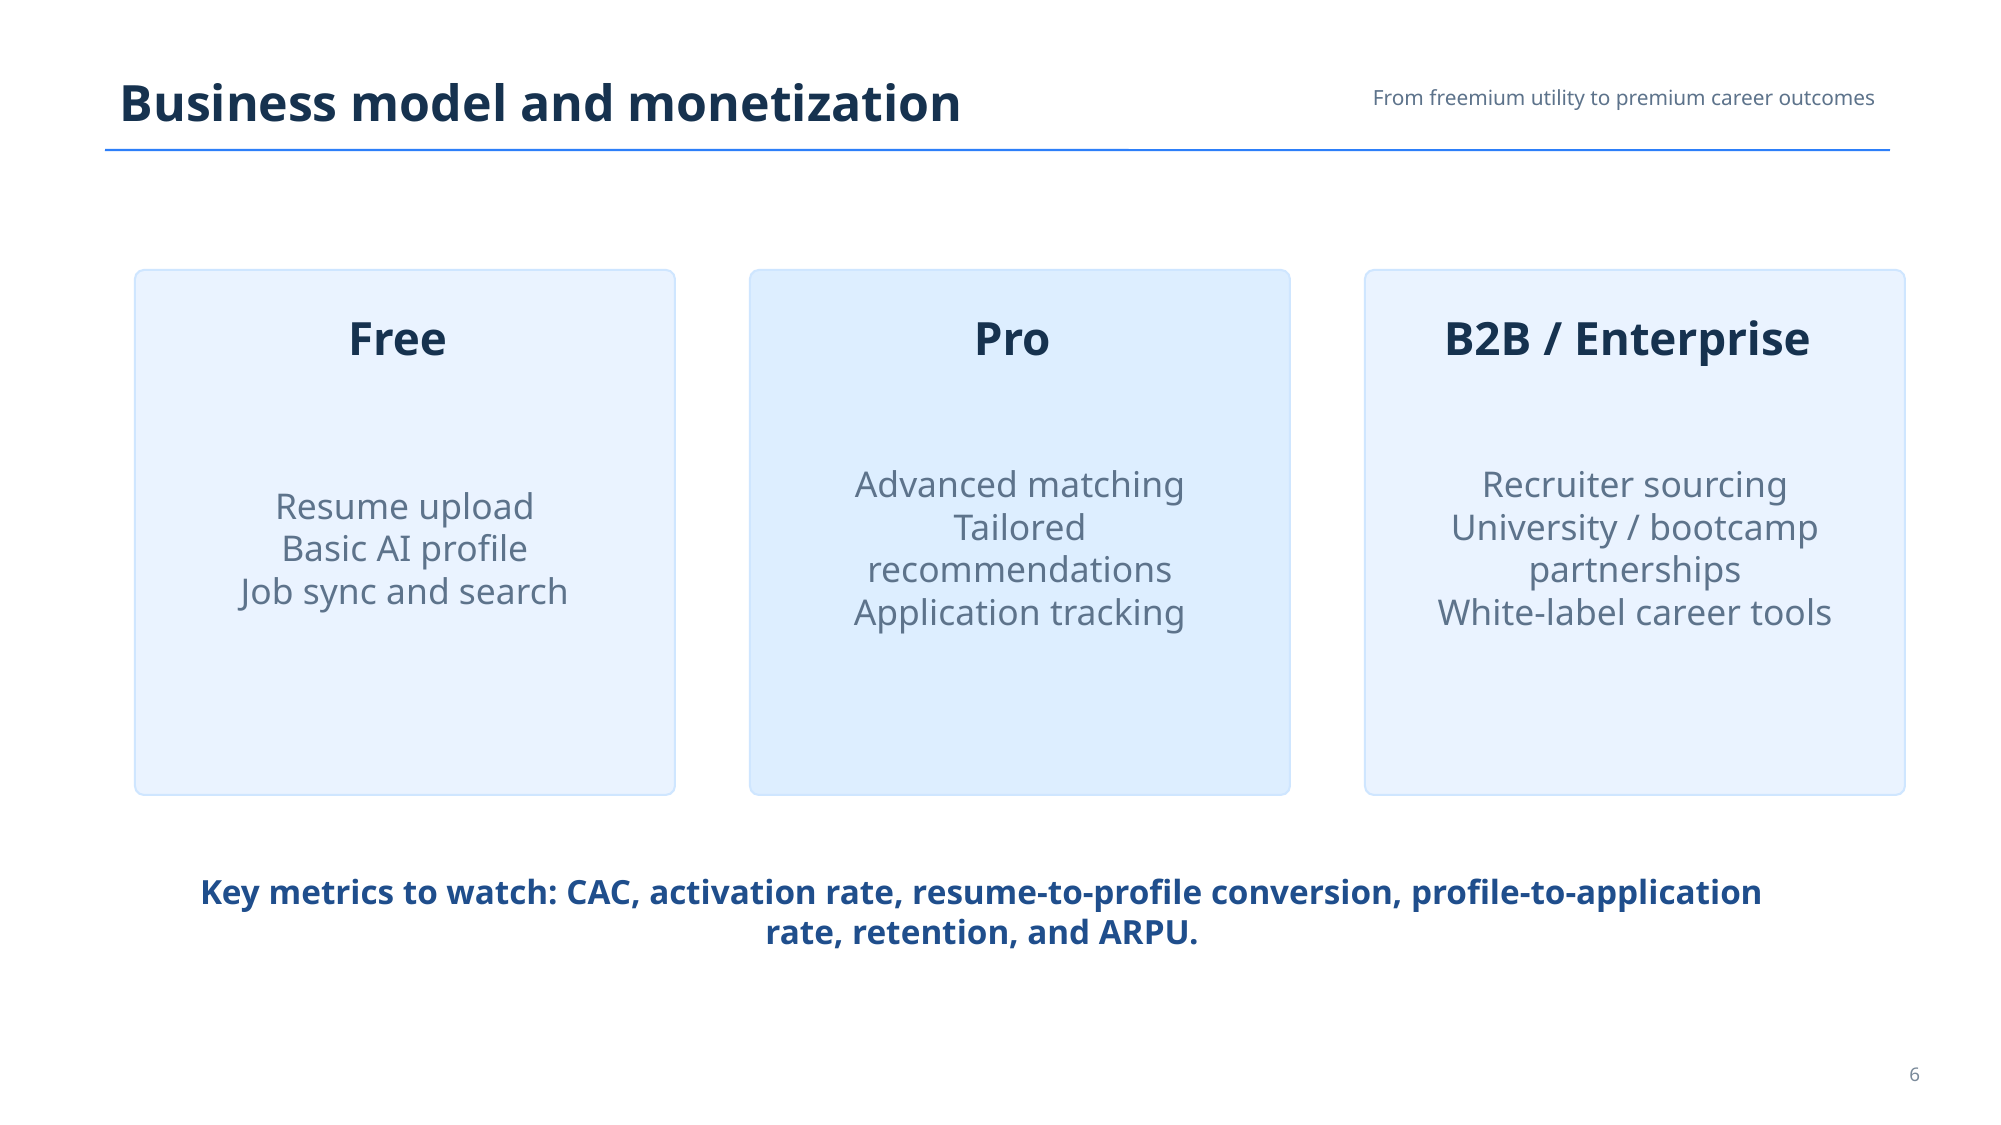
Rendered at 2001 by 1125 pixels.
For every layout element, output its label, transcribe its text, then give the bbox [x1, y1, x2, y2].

text_box From freemium utility to premium career outcomes [1184, 74, 1890, 120]
text_box Resume upload Basic AI profile Job sync and search [179, 412, 630, 683]
text_box 6 [1889, 1058, 1935, 1089]
text_box Key metrics to watch: CAC, activation rate, resume-to-profile conversion, profile-to-application rate, retention, and ARPU. [142, 885, 1823, 938]
text_box Business model and monetization [104, 67, 1125, 135]
text_box [1364, 269, 1905, 795]
text_box Advanced matching Tailored recommendations Application tracking [794, 412, 1245, 683]
text_box Pro [779, 314, 1245, 360]
text_box [134, 269, 675, 795]
text_box Free [164, 314, 630, 360]
text_box Recruiter sourcing University / bootcamp partnerships White-label career tools [1409, 412, 1860, 683]
text_box B2B / Enterprise [1394, 314, 1860, 360]
text_box [749, 269, 1290, 795]
